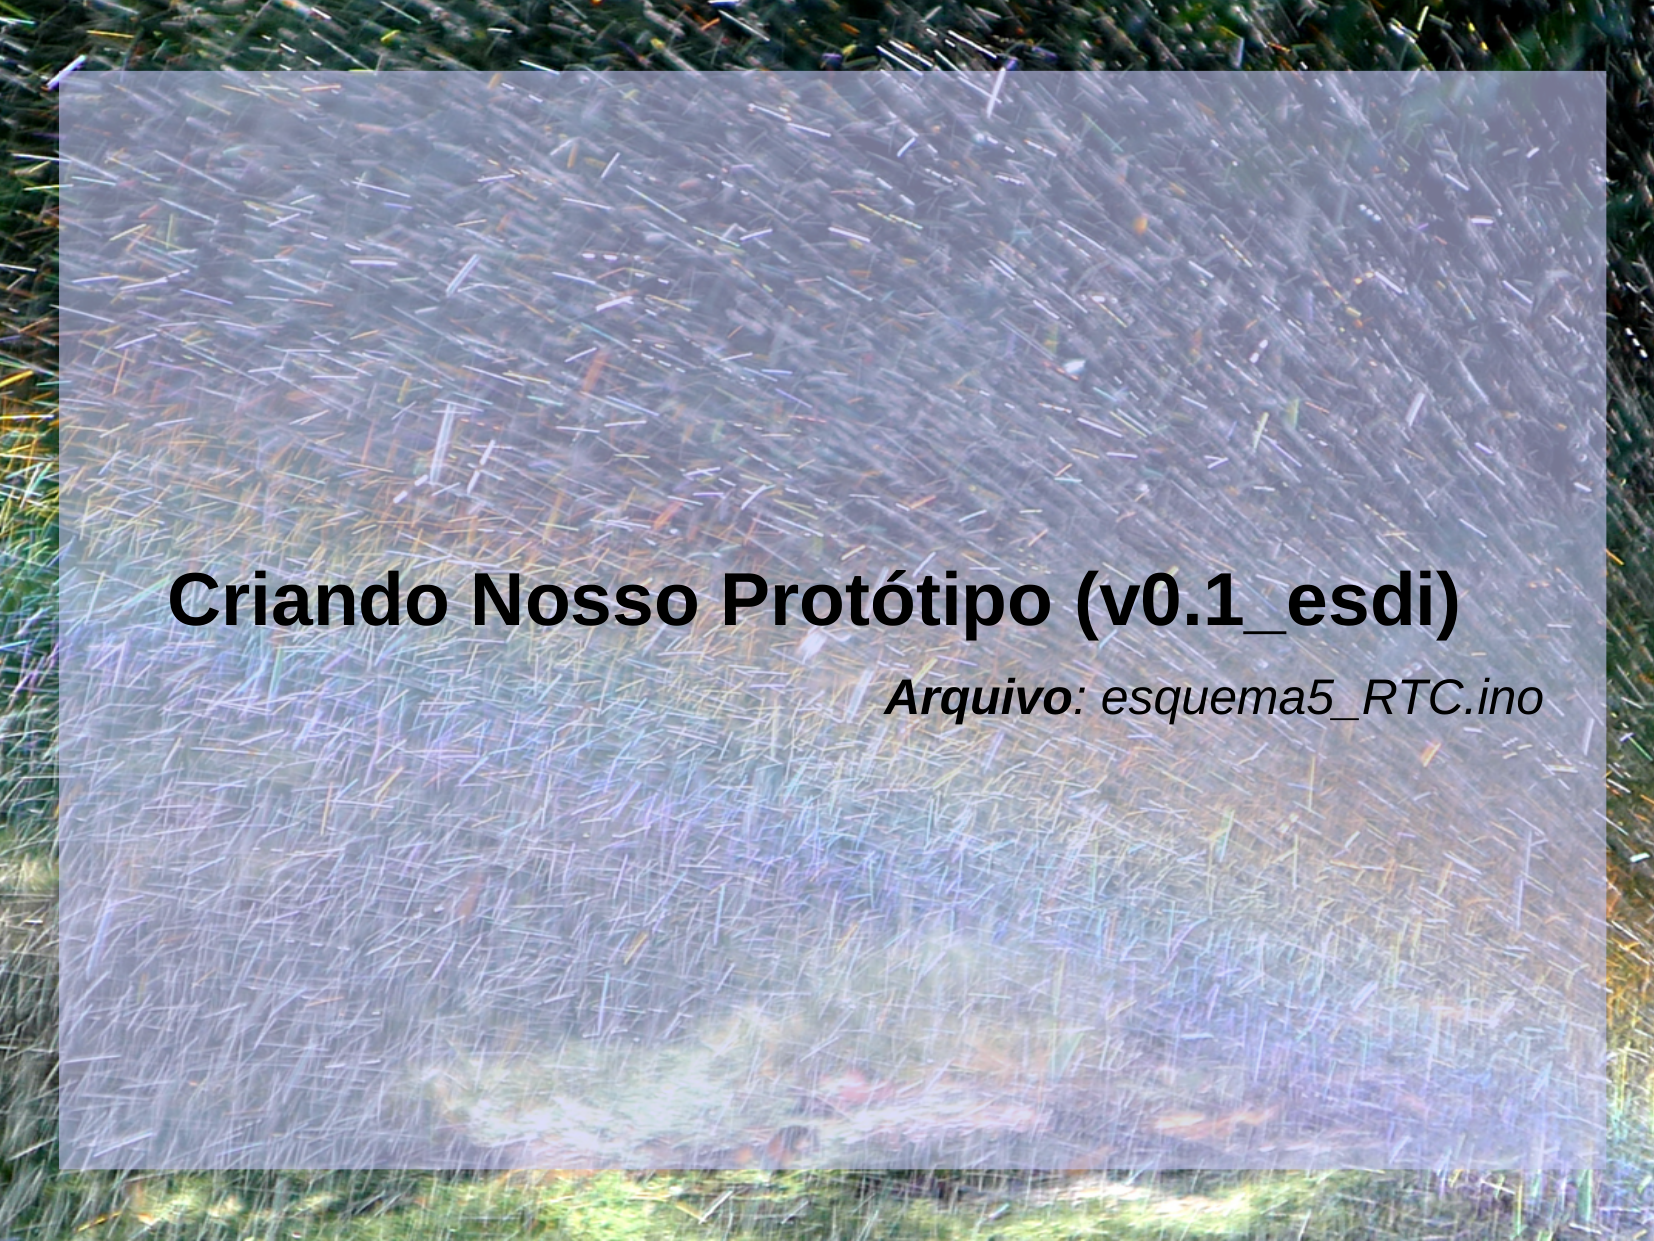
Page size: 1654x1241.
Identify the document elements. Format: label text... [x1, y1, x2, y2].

text_box [59, 70, 1607, 1170]
picture [0, 0, 1654, 1241]
text_box Criando Nosso Protótipo (v0.1_esdi) Arquivo: esquema5_RTC.ino [70, 507, 1560, 690]
